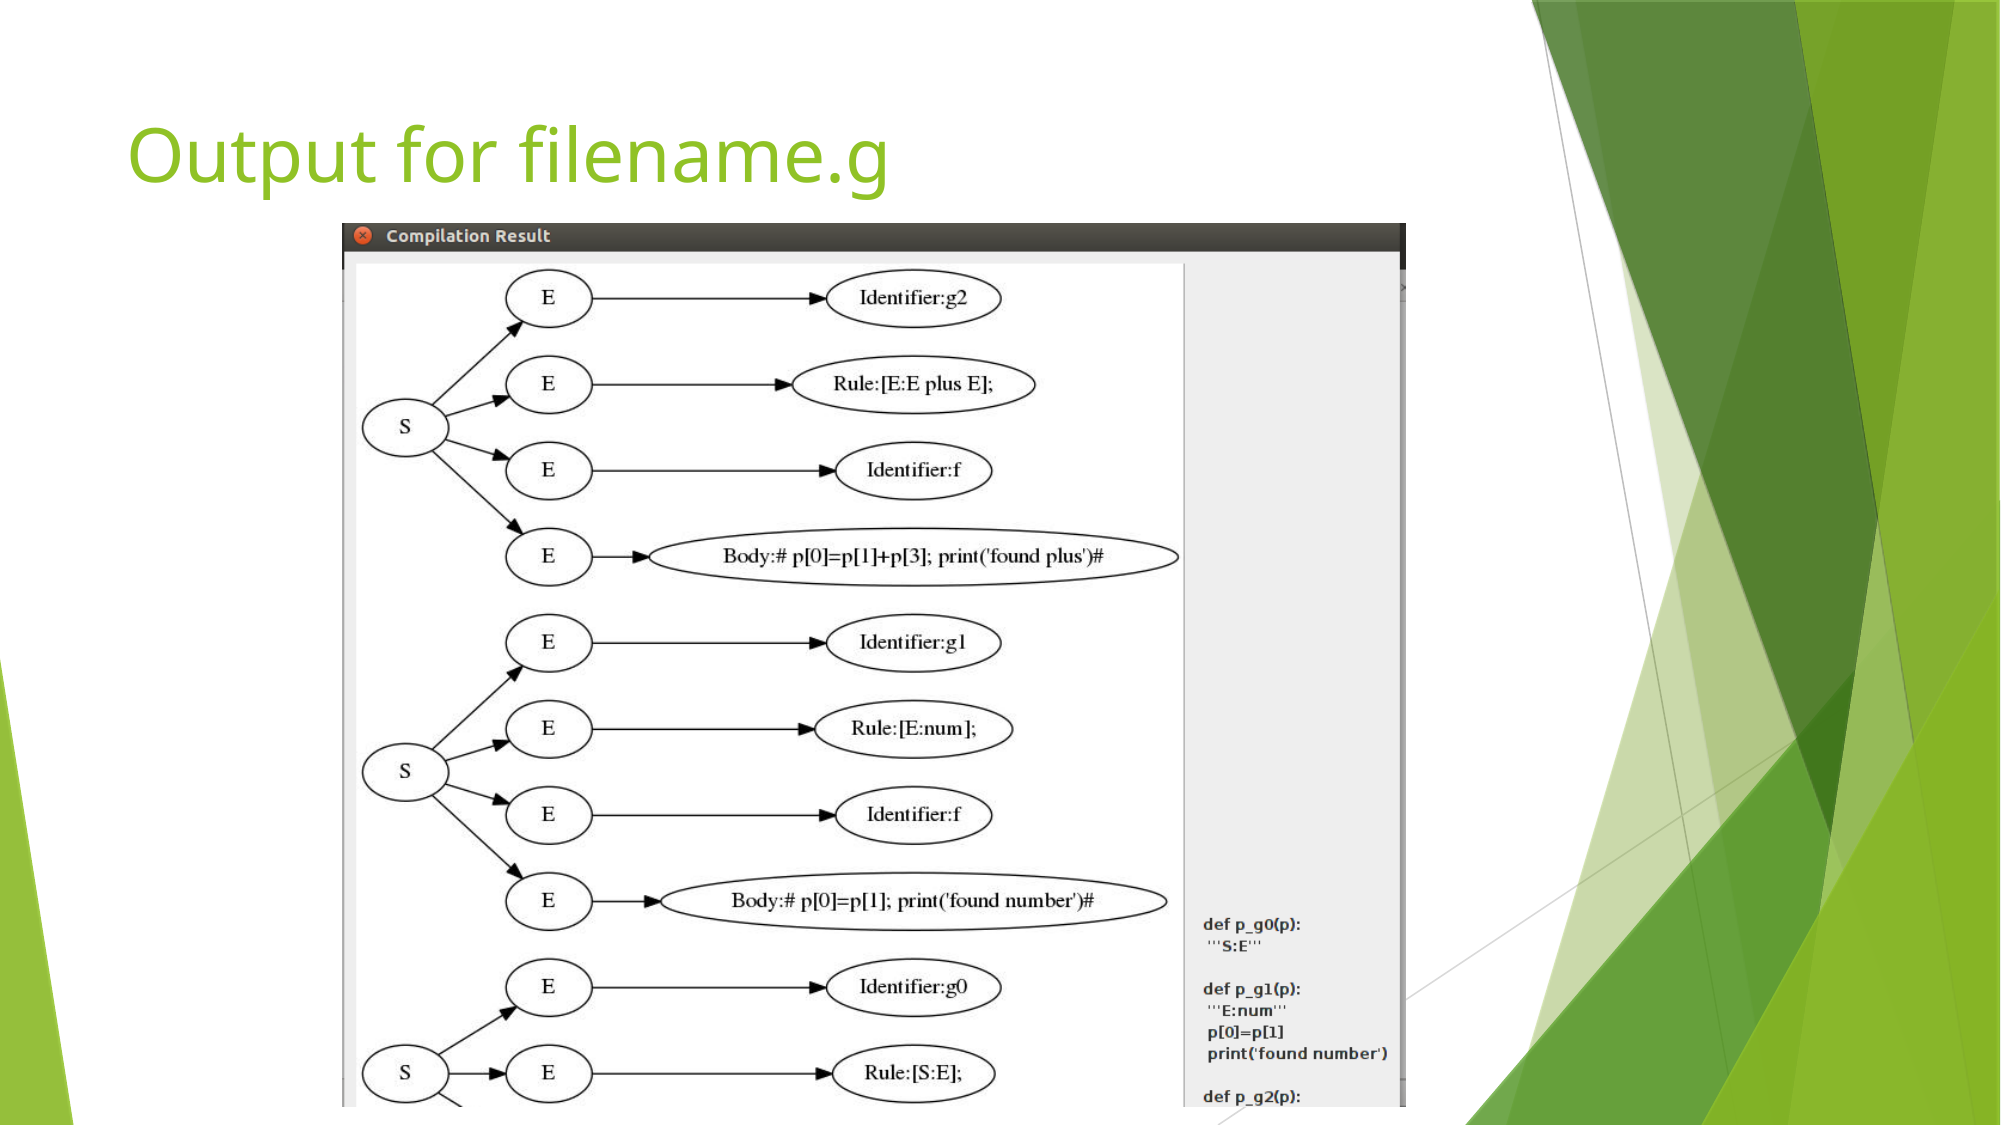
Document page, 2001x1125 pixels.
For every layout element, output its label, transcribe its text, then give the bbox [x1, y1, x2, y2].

picture [342, 223, 1406, 1107]
title Output for filename.g [111, 99, 1522, 317]
